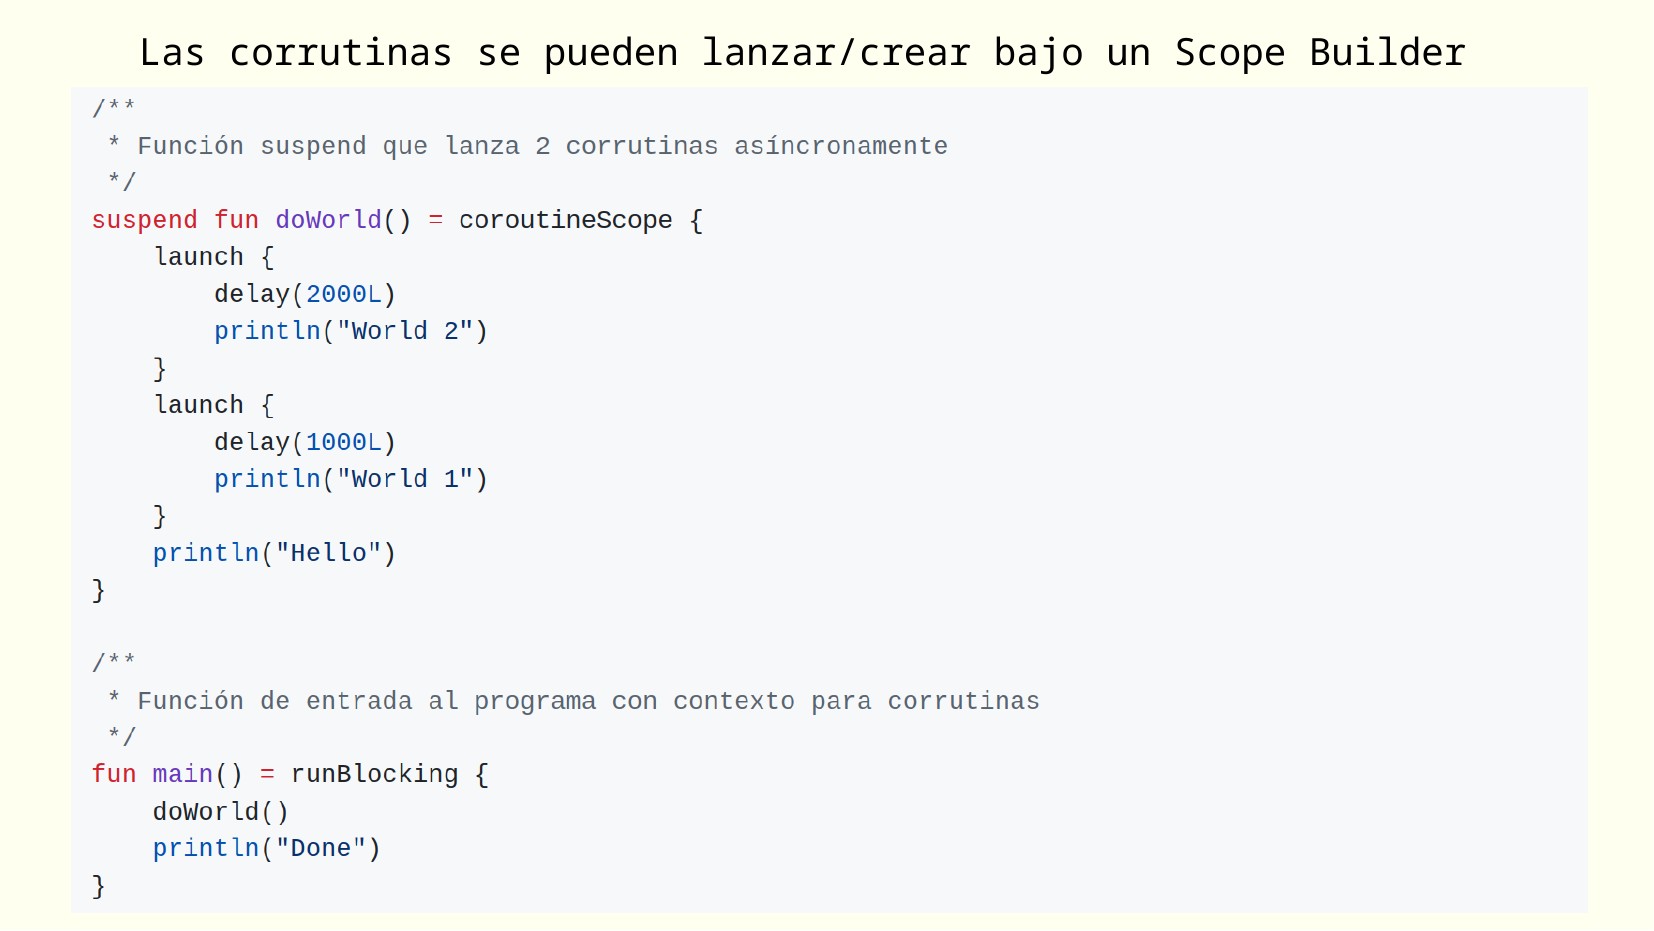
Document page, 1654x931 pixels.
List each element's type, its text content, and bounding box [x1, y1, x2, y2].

text_box Las corrutinas se pueden lanzar/crear bajo un Scope Builder [124, 18, 1516, 80]
picture [71, 87, 1588, 913]
